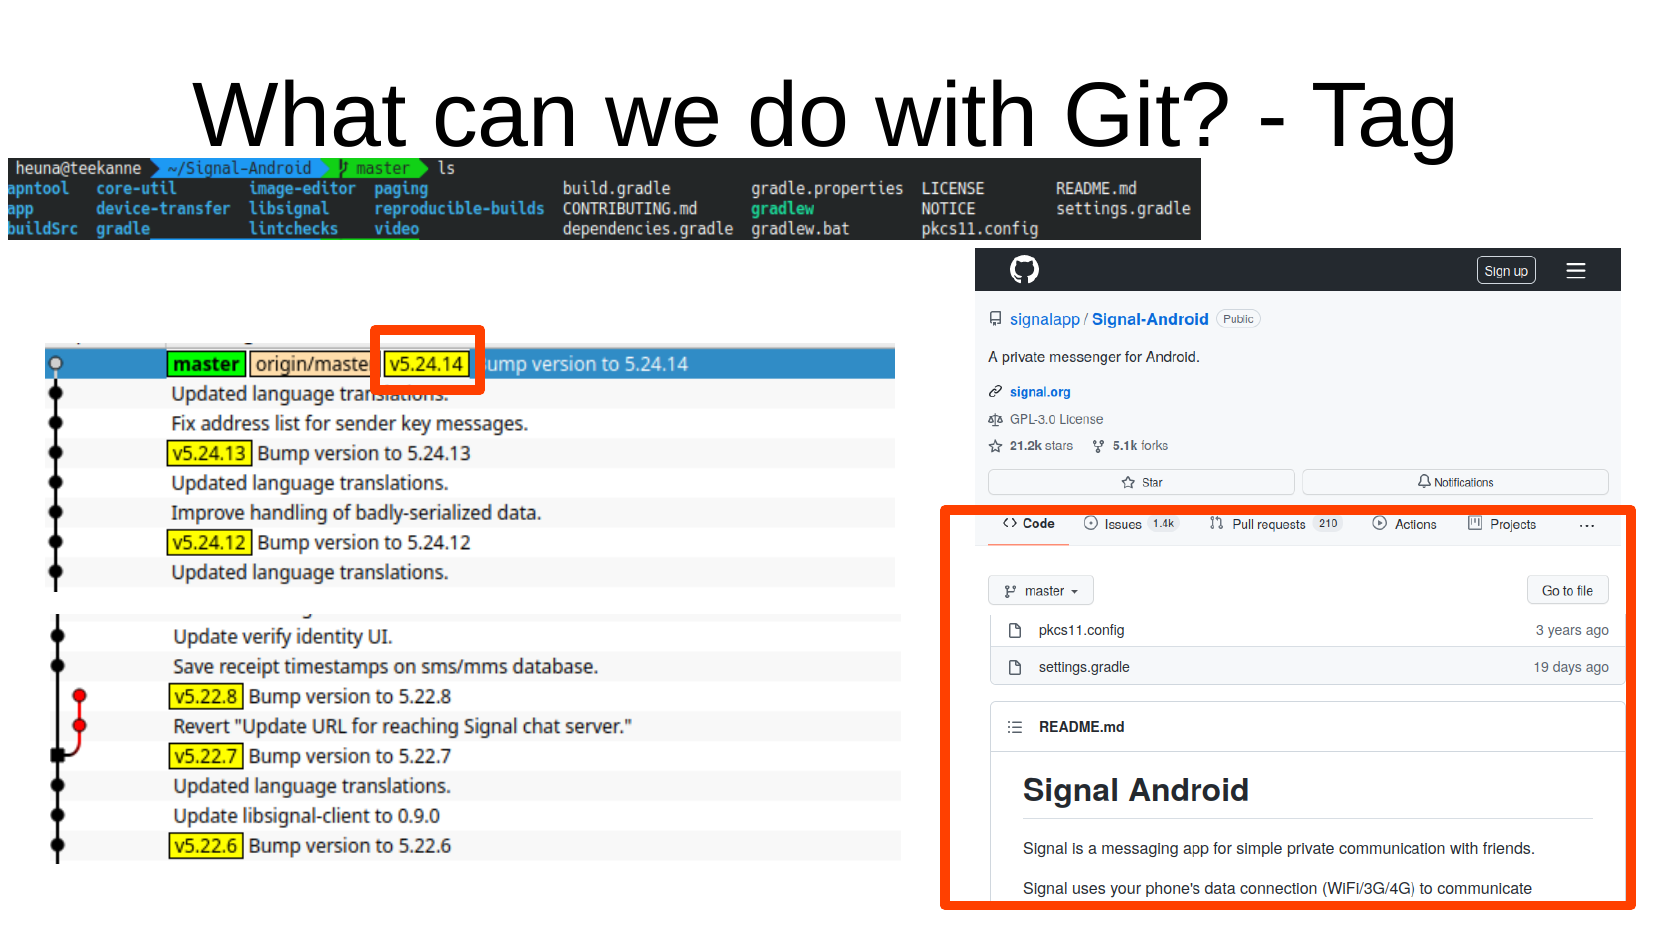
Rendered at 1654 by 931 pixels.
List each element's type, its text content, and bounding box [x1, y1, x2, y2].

text_box [945, 509, 1632, 906]
picture [45, 343, 895, 592]
title What can we do with Git? - Tag [82, 37, 1571, 193]
picture [975, 248, 1621, 509]
picture [50, 614, 901, 864]
picture [8, 158, 1201, 241]
text_box [375, 330, 481, 391]
